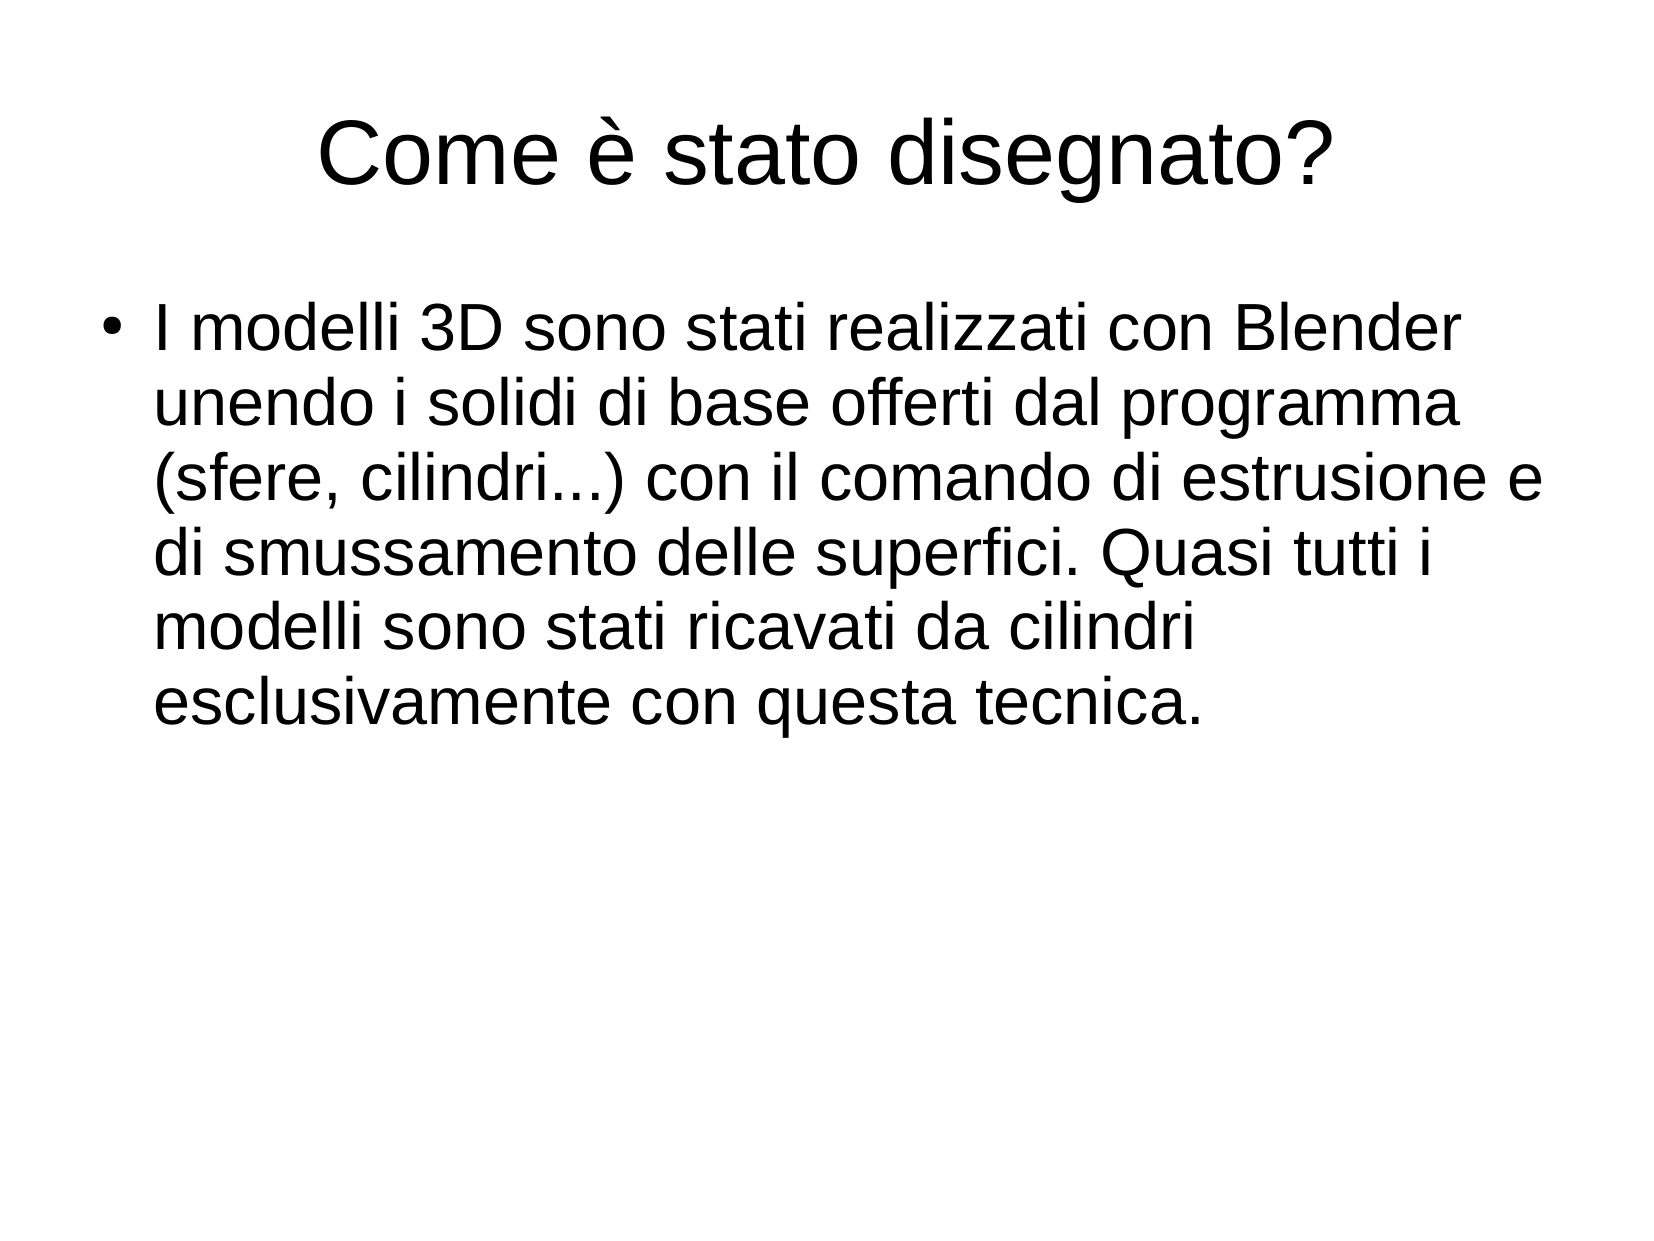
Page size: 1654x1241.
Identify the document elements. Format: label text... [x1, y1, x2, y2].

list I modelli 3D sono stati realizzati con Blender unendo i solidi di base offerti dal programma (sfere, cilindri...) con il comando di estrusione e di smussamento delle superfici. Quasi tutti i modelli sono stati ricavati da cilindri esclusivamente con questa tecnica. [82, 290, 1571, 1010]
title Come è stato disegnato? [82, 49, 1571, 257]
